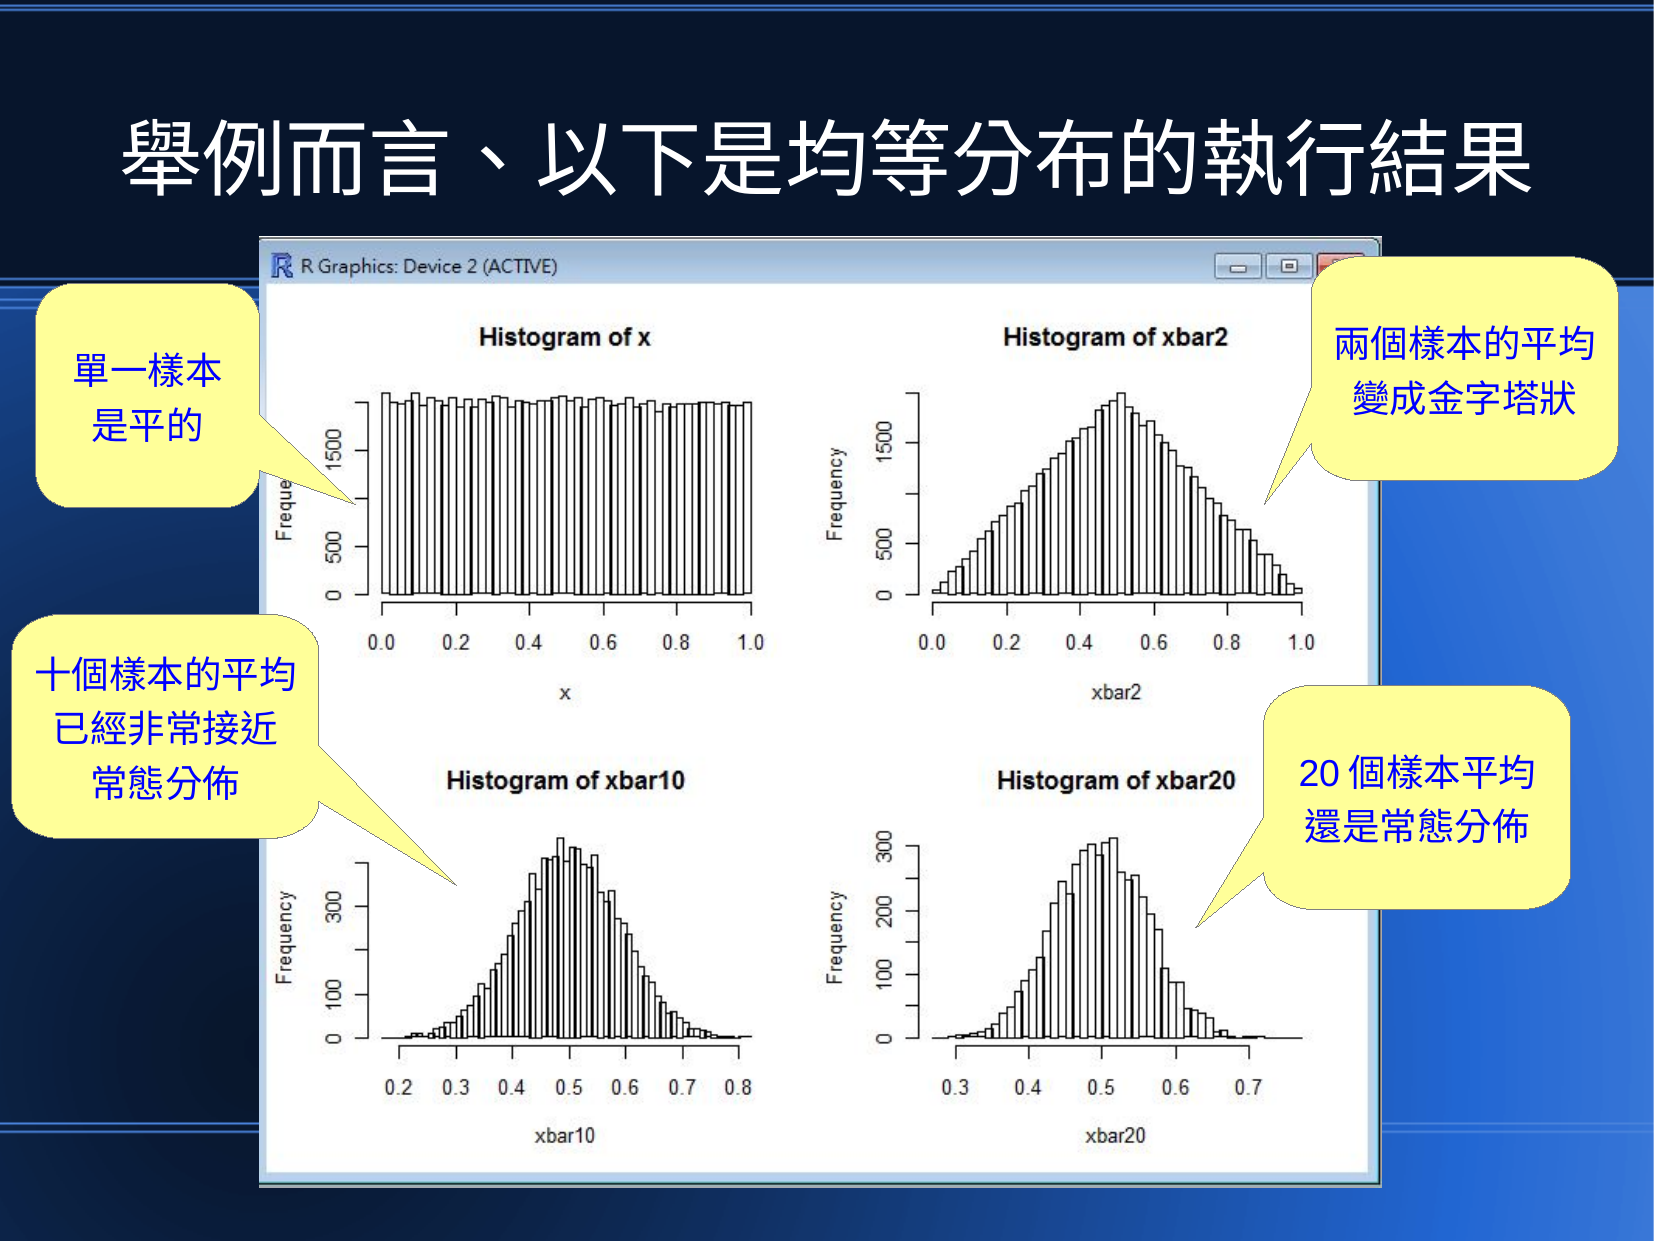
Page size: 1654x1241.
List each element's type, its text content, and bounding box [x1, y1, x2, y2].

title 舉例而言、以下是均等分布的執行結果 [82, 49, 1571, 257]
text_box 單一樣本 是平的 [35, 283, 356, 508]
text_box 兩個樣本的平均 變成金字塔狀 [1264, 256, 1619, 505]
picture [0, 0, 1654, 1241]
text_box 20個樣本平均 還是常態分佈 [1195, 685, 1571, 928]
text_box 十個樣本的平均 已經非常接近 常態分佈 [11, 614, 457, 886]
